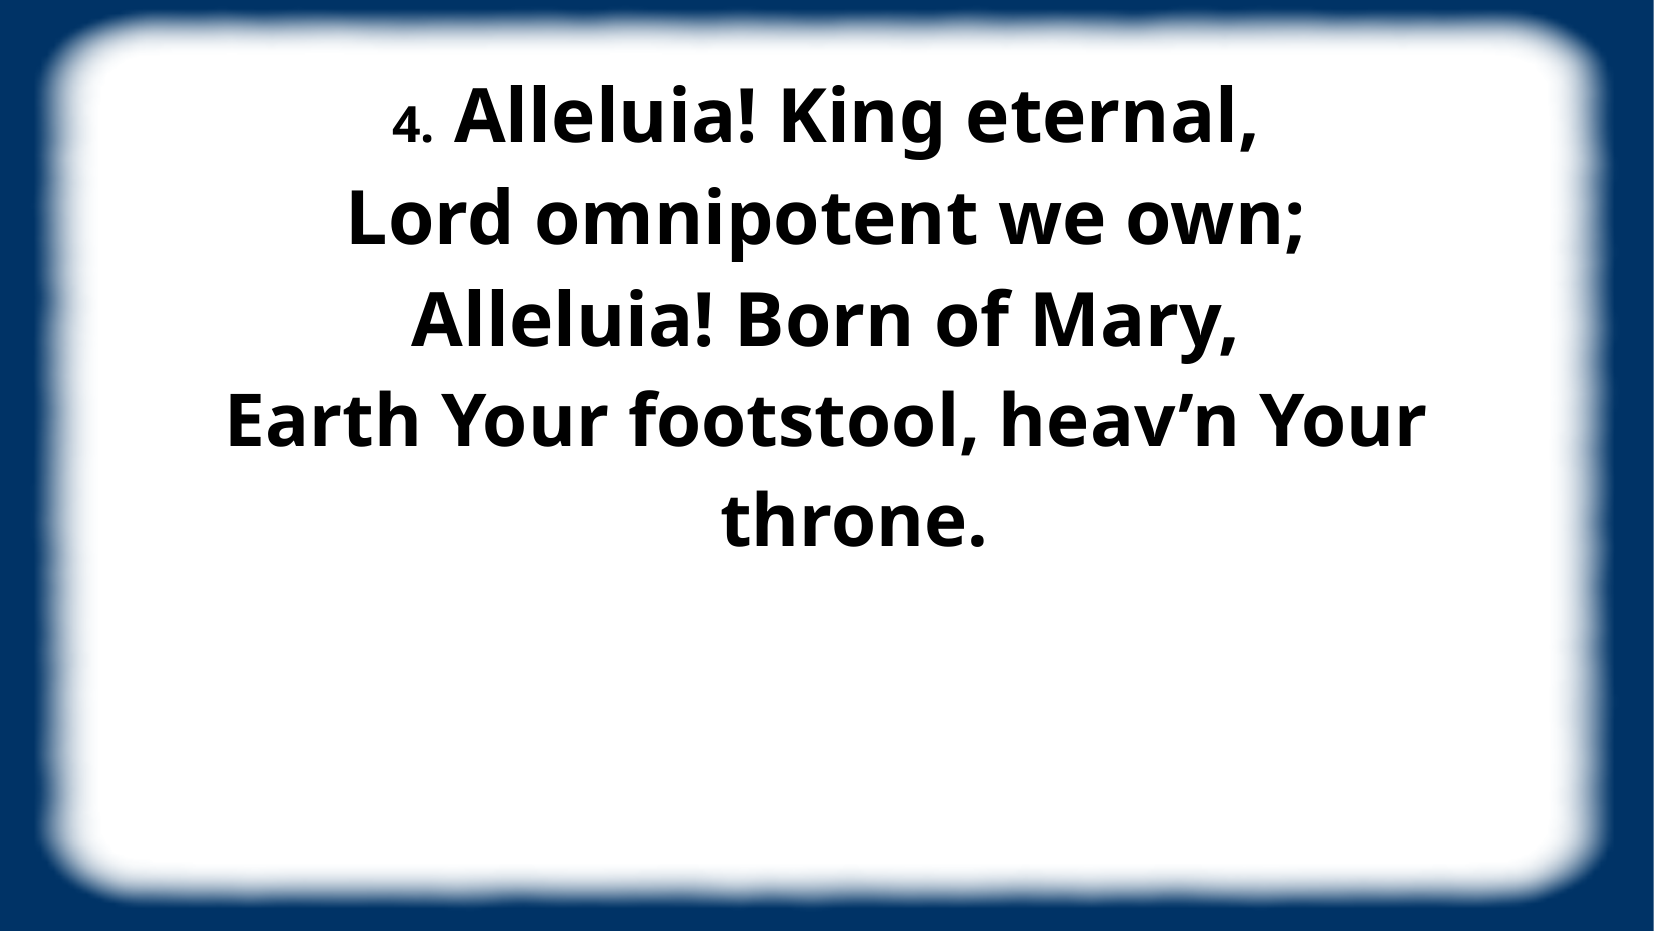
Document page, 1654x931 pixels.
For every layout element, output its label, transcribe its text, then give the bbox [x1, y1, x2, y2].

text_box 4. Alleluia! King eternal, Lord omnipotent we own; Alleluia! Born of Mary, Earth Your footstool, heav’n Your throne. [92, 54, 1561, 466]
picture [0, 0, 1654, 931]
